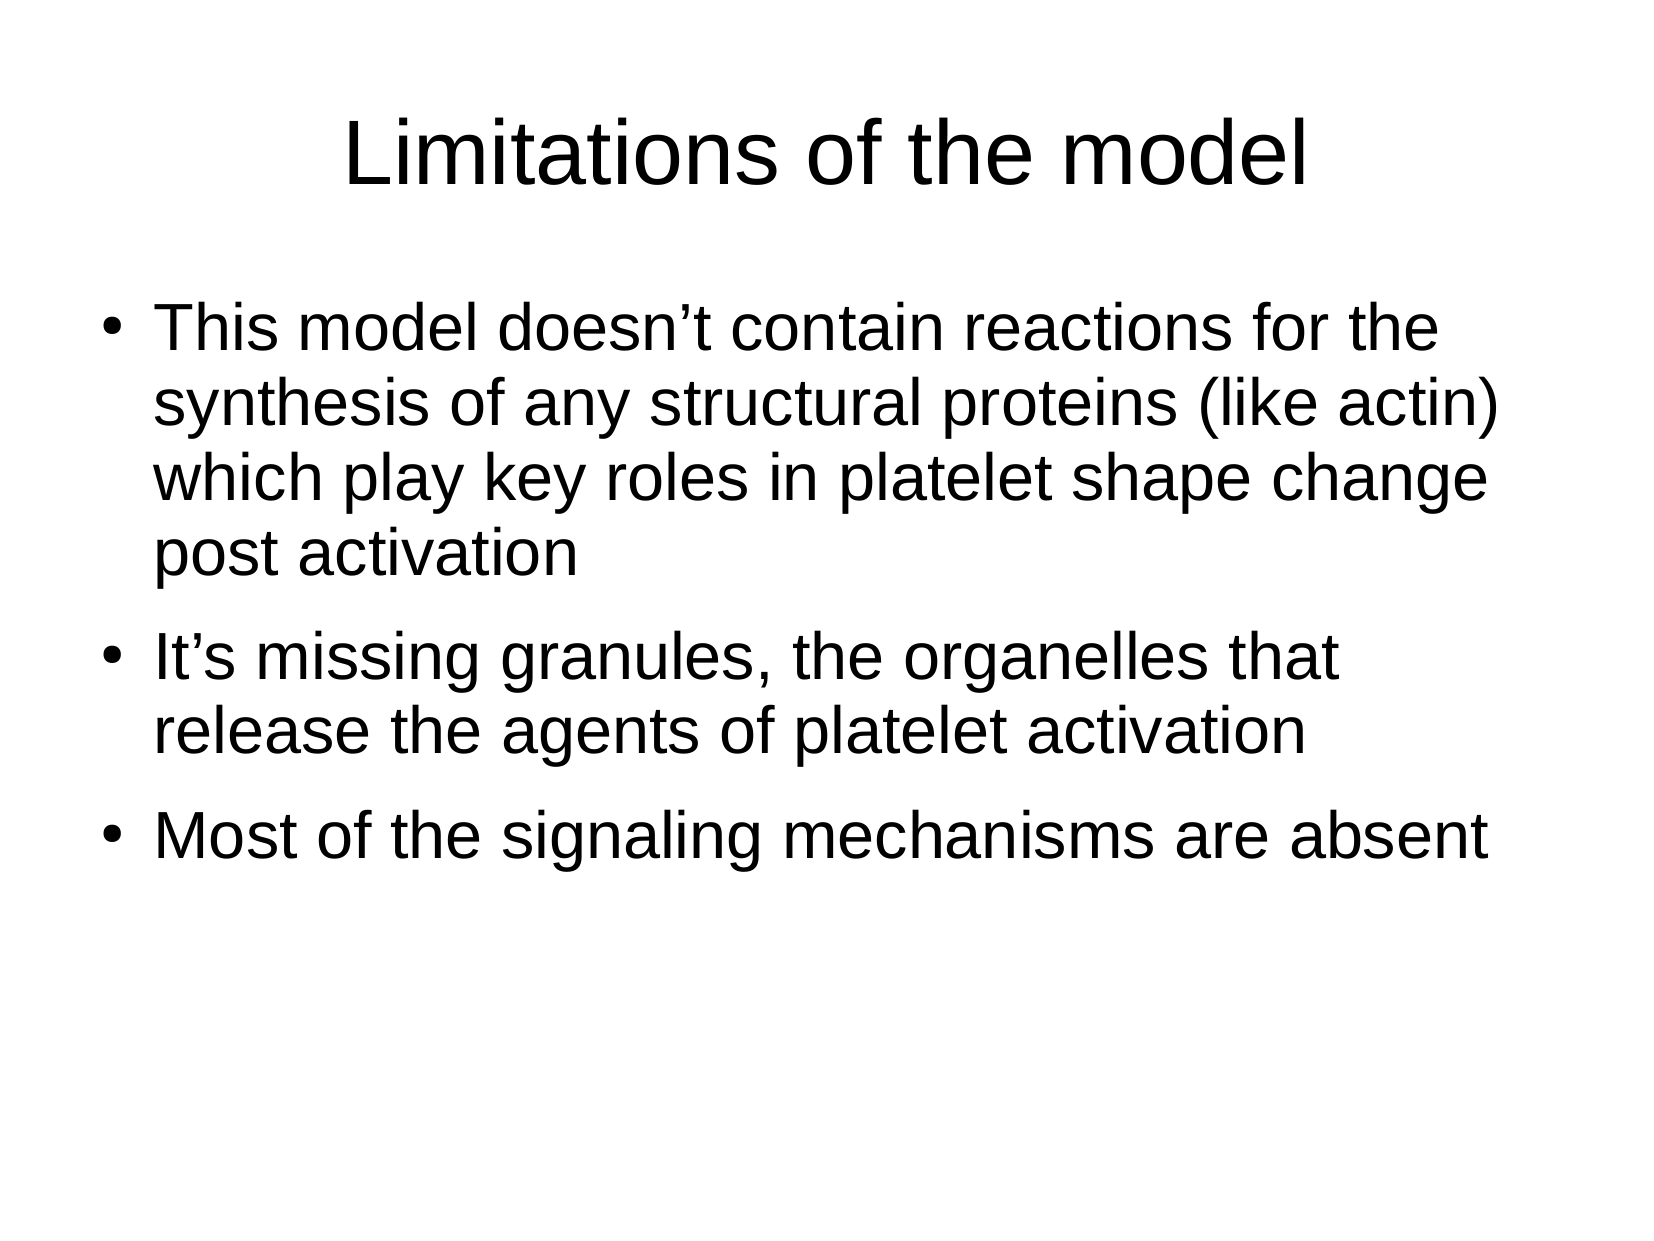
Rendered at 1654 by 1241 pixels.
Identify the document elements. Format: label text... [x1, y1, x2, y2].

title Limitations of the model [82, 49, 1571, 257]
list This model doesn’t contain reactions for the synthesis of any structural proteins (like actin) which play key roles in platelet shape change post activation It’s missing granules, the organelles that release the agents of platelet activation Most of the signaling mechanisms are absent [82, 290, 1571, 1010]
